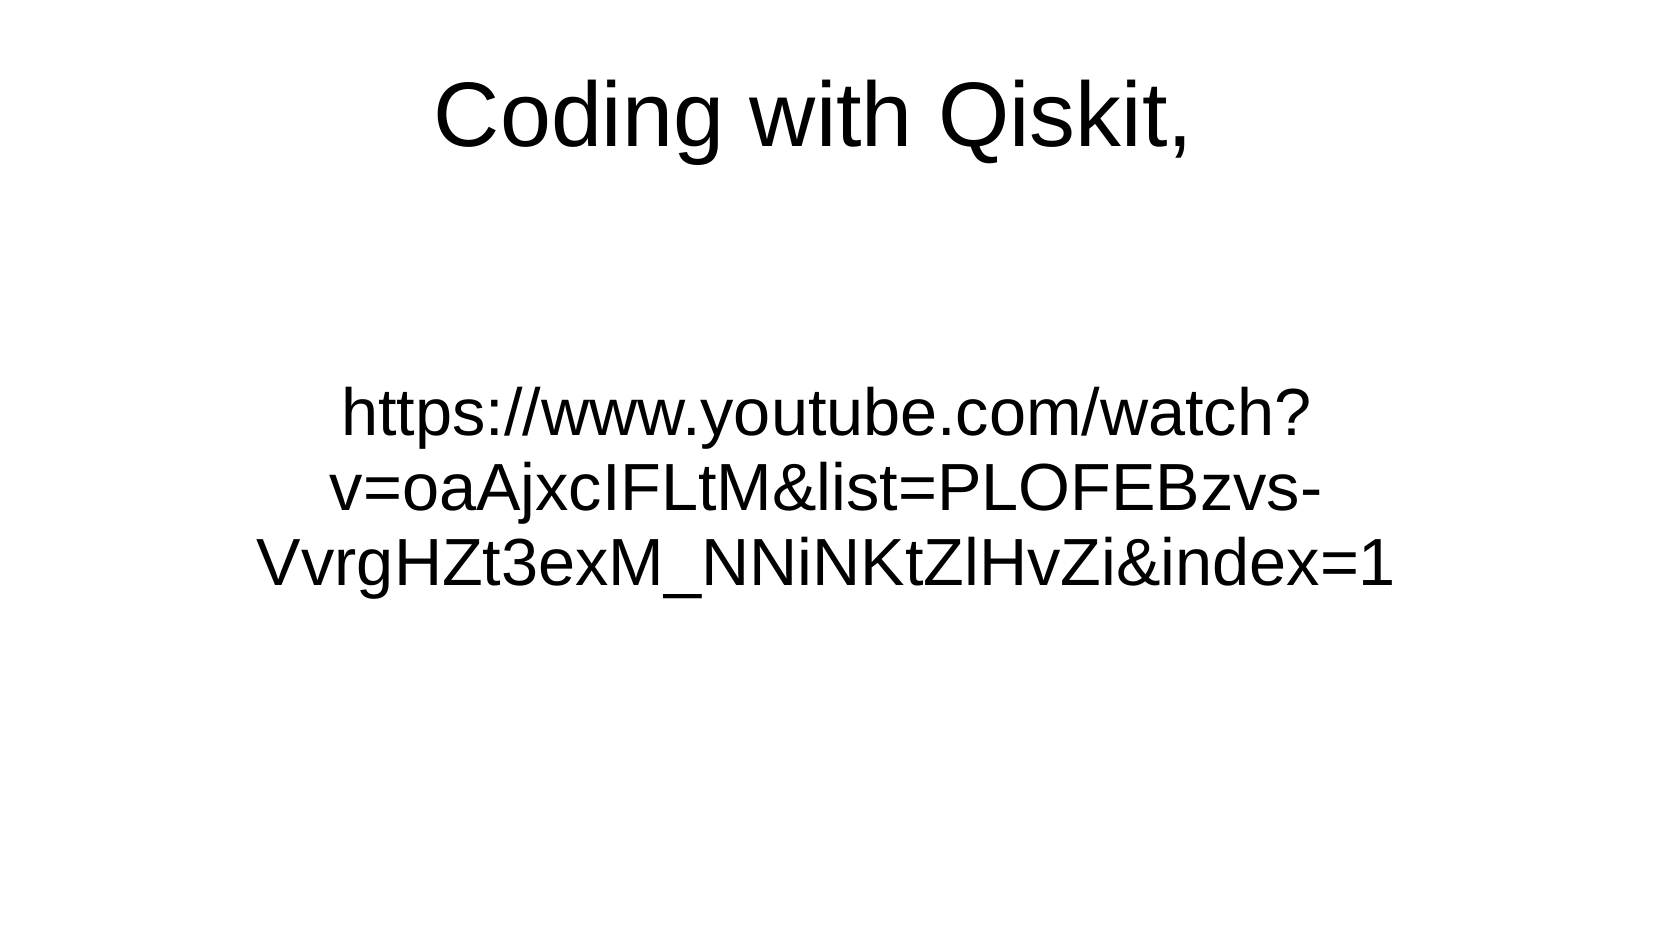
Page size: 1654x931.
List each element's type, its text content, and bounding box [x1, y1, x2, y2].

title Coding with Qiskit, [82, 37, 1571, 193]
subtitle https://www.youtube.com/watch?v=oaAjxcIFLtM&list=PLOFEBzvs-VvrgHZt3exM_NNiNKtZlHvZi&index=1 [82, 217, 1571, 758]
